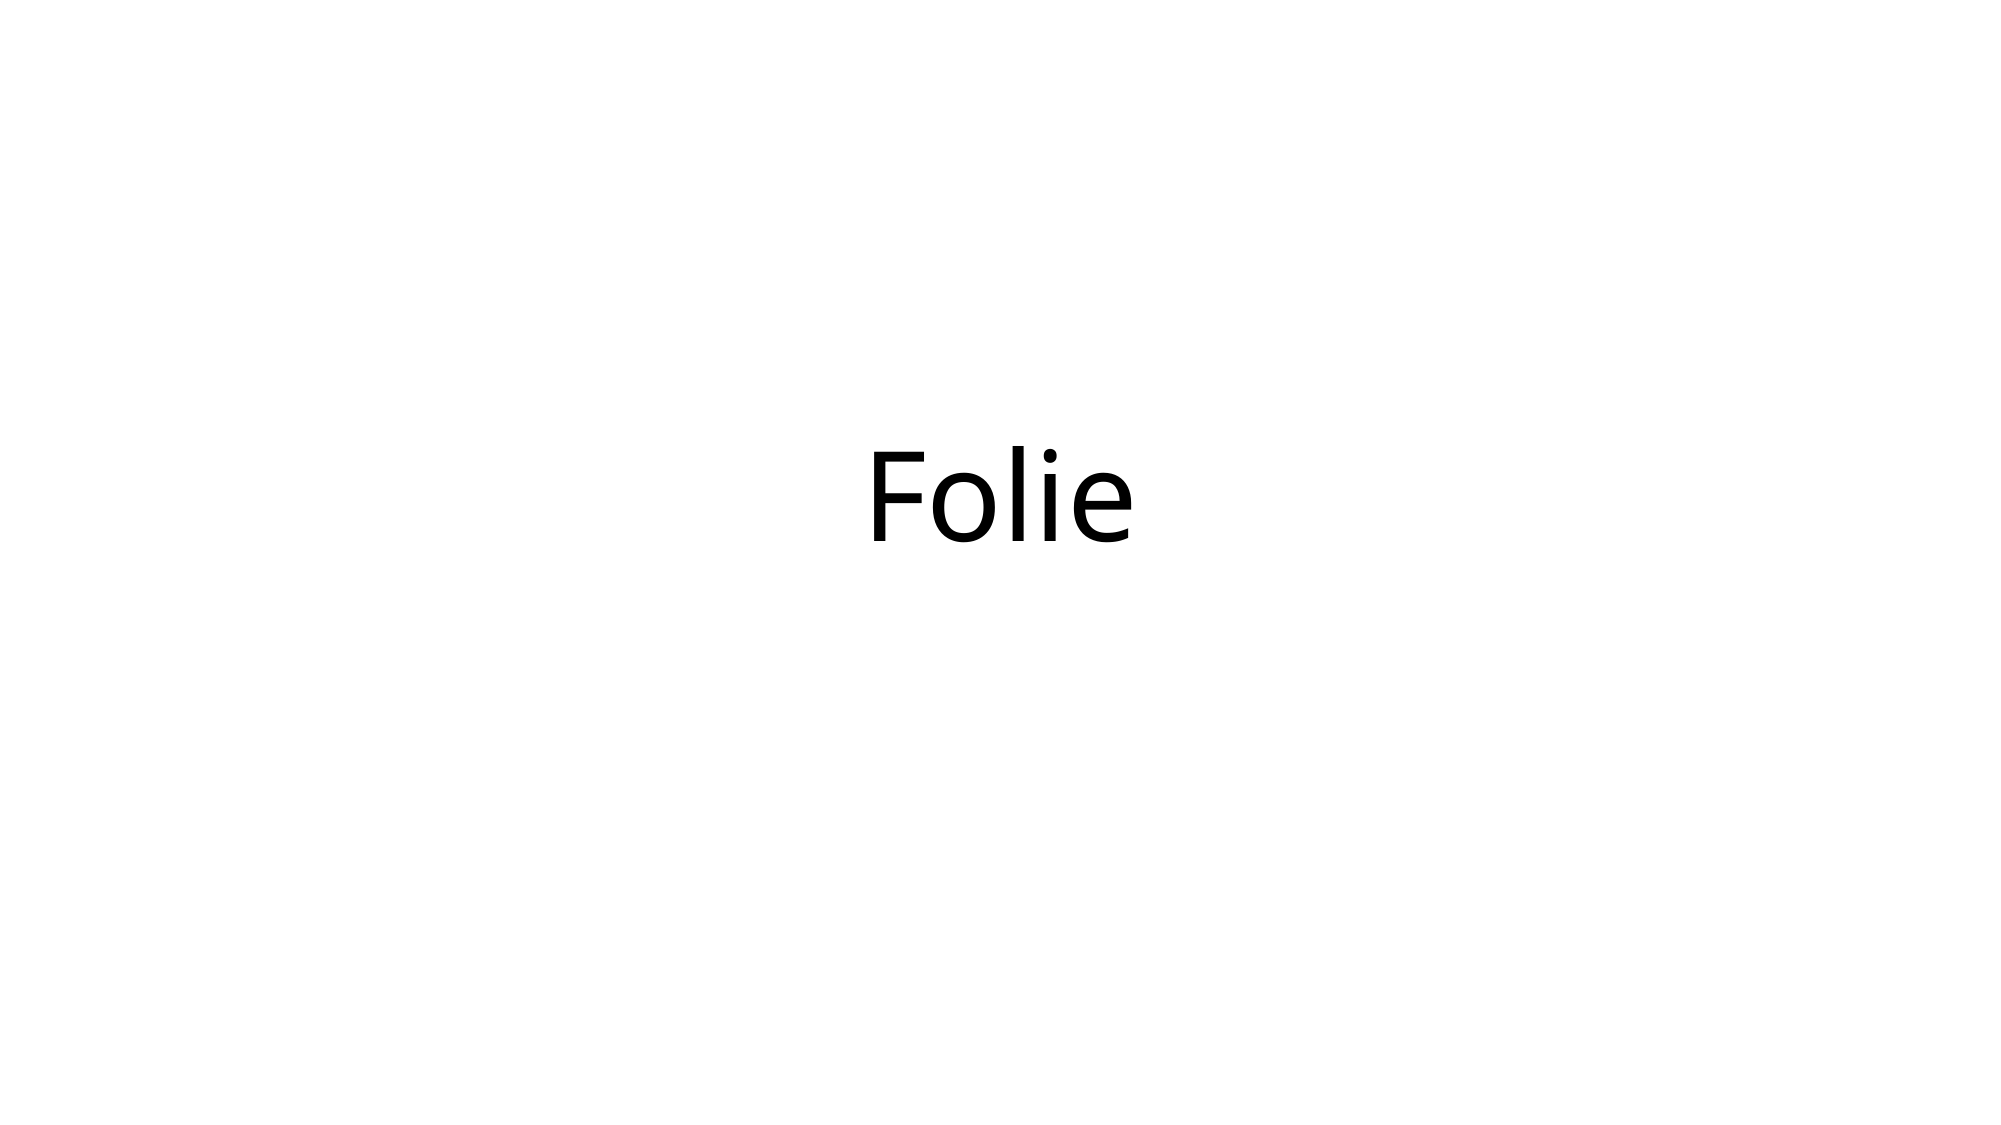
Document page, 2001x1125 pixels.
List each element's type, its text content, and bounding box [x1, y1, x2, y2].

title Folie [249, 184, 1750, 576]
